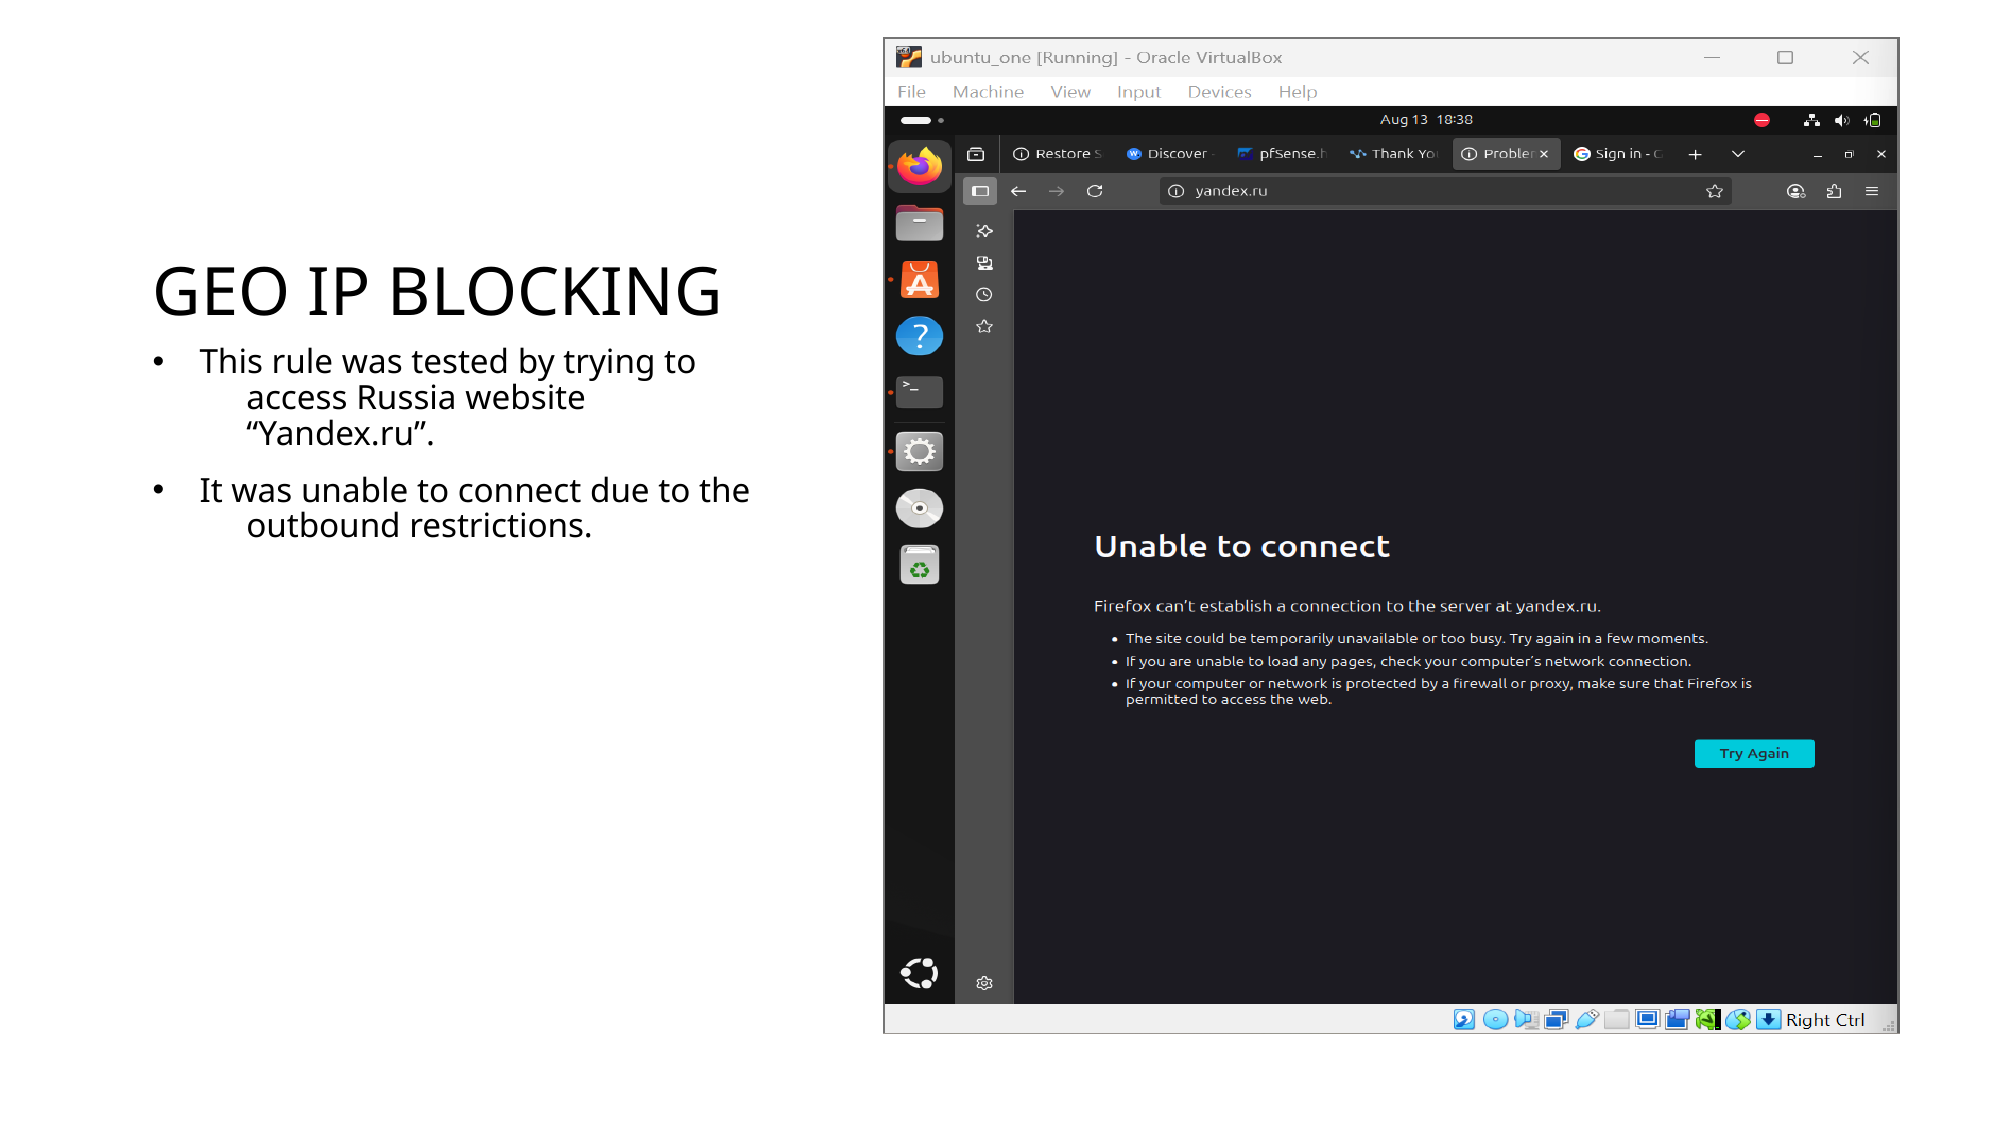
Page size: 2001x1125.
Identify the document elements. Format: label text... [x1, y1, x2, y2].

picture [883, 37, 1900, 1034]
list This rule was tested by trying to access Russia website “Yandex.ru”. It was unable to connect due to the outbound restrictions. [137, 337, 783, 963]
title GEO IP BLOCKING [137, 75, 783, 337]
